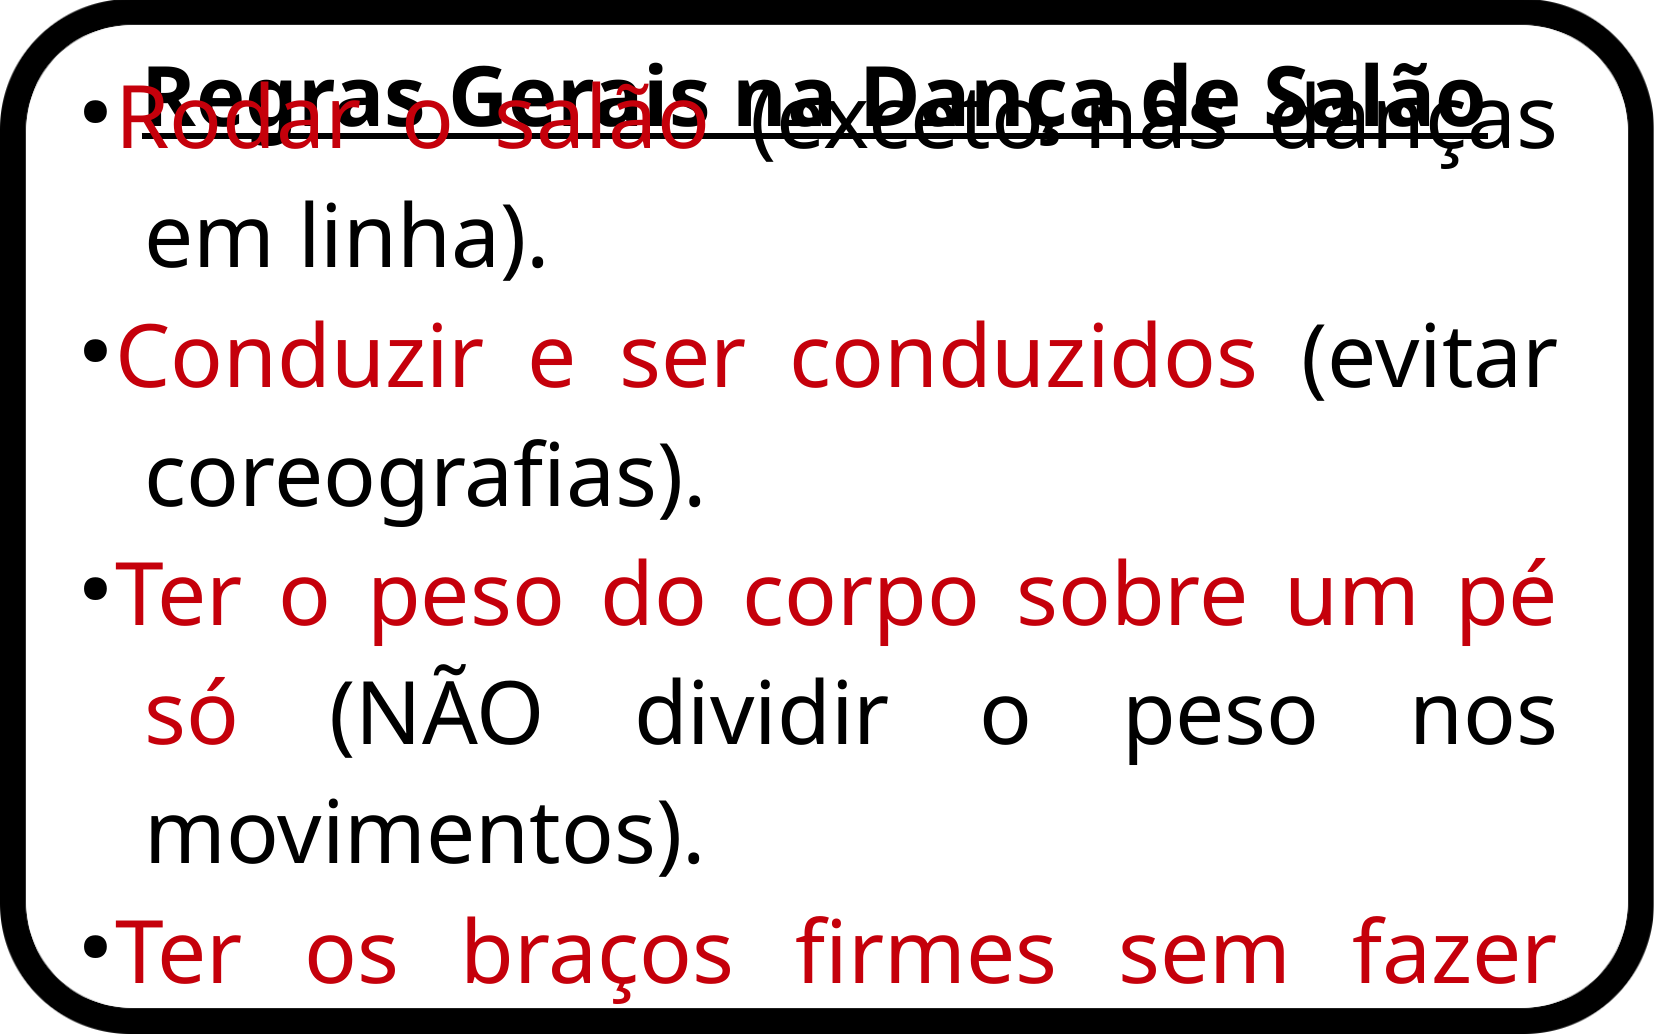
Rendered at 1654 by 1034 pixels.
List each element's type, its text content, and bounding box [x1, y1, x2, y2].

title Regras Gerais na Dança de Salão [70, 35, 1560, 154]
picture [0, 0, 1654, 1034]
subtitle Rodar o salão (exceto nas danças em linha). Conduzir e ser conduzidos (evitar coreografias). Ter o peso do corpo sobre um pé só (NÃO dividir o peso nos movimentos). Ter os braços firmes sem fazer força (a informação chega por lá). [35, 177, 1560, 1006]
